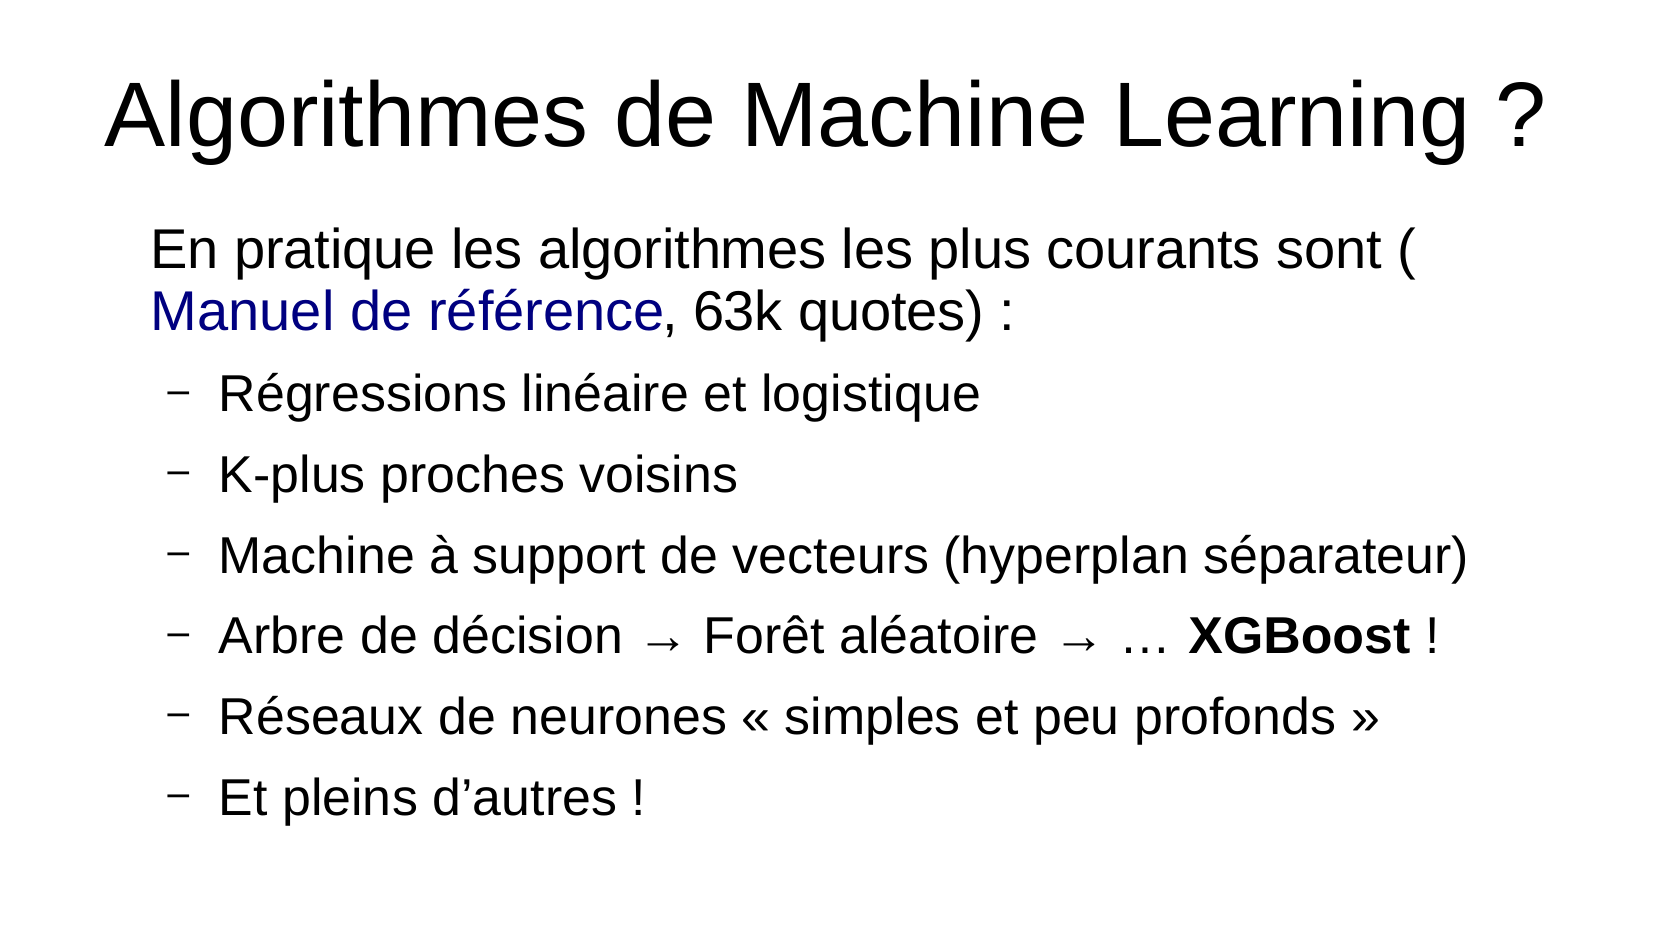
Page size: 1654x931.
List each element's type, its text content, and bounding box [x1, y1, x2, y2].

title Algorithmes de Machine Learning ? [82, 37, 1571, 193]
list En pratique les algorithmes les plus courants sont (Manuel de référence, 63k quotes) : Régressions linéaire et logistique K-plus proches voisins Machine à support de vecteurs (hyperplan séparateur) Arbre de décision → Forêt aléatoire → … XGBoost ! Réseaux de neurones « simples et peu profonds » Et pleins d’autres ! [82, 217, 1571, 827]
